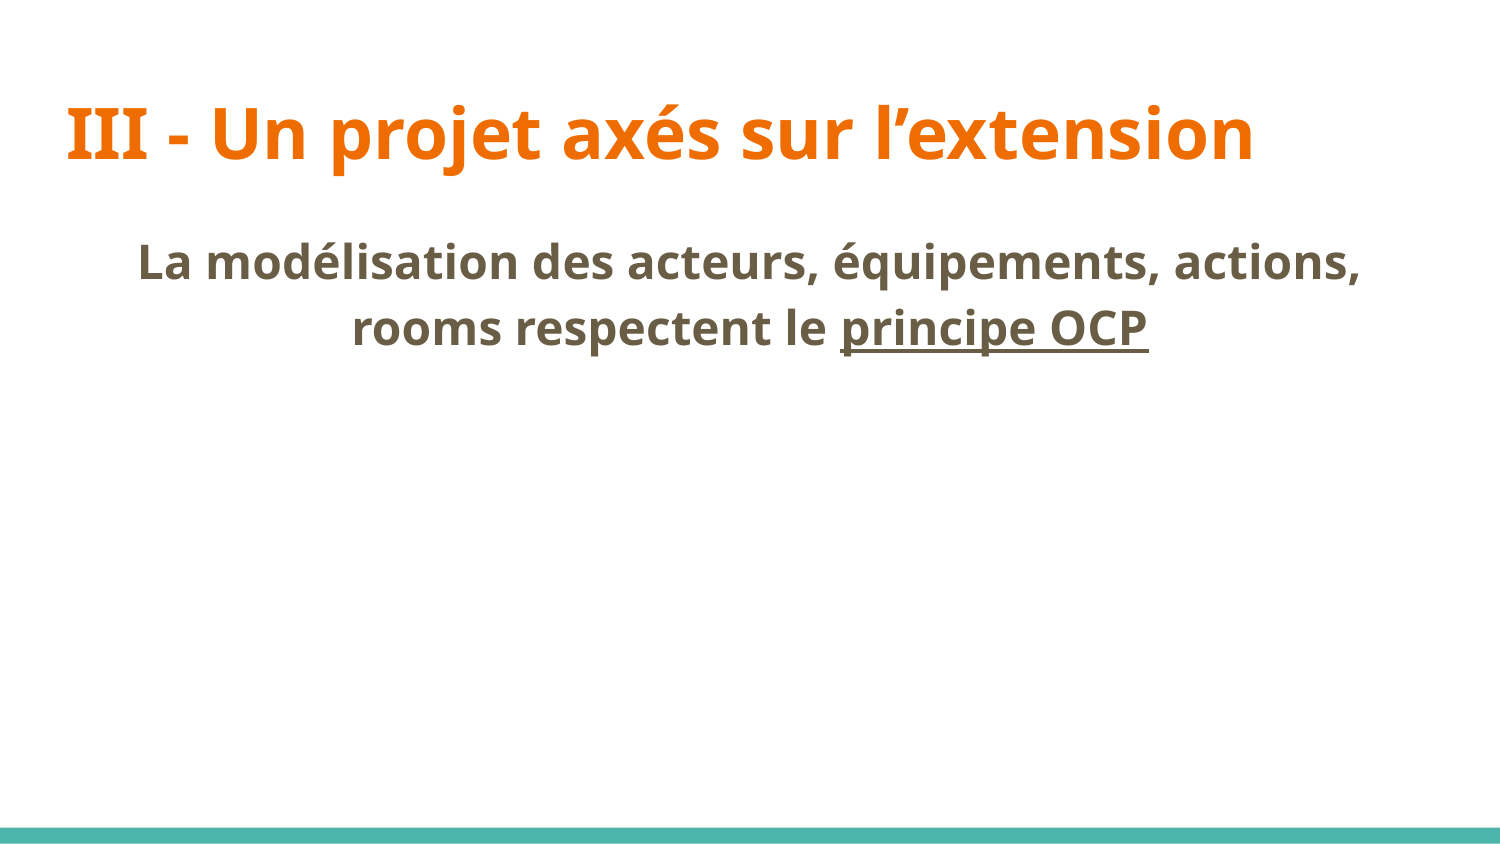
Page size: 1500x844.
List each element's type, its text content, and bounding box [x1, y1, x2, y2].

list La modélisation des acteurs, équipements, actions, rooms respectent le principe OCP [51, 207, 1449, 750]
title III - Un projet axés sur l’extension [51, 72, 1449, 189]
